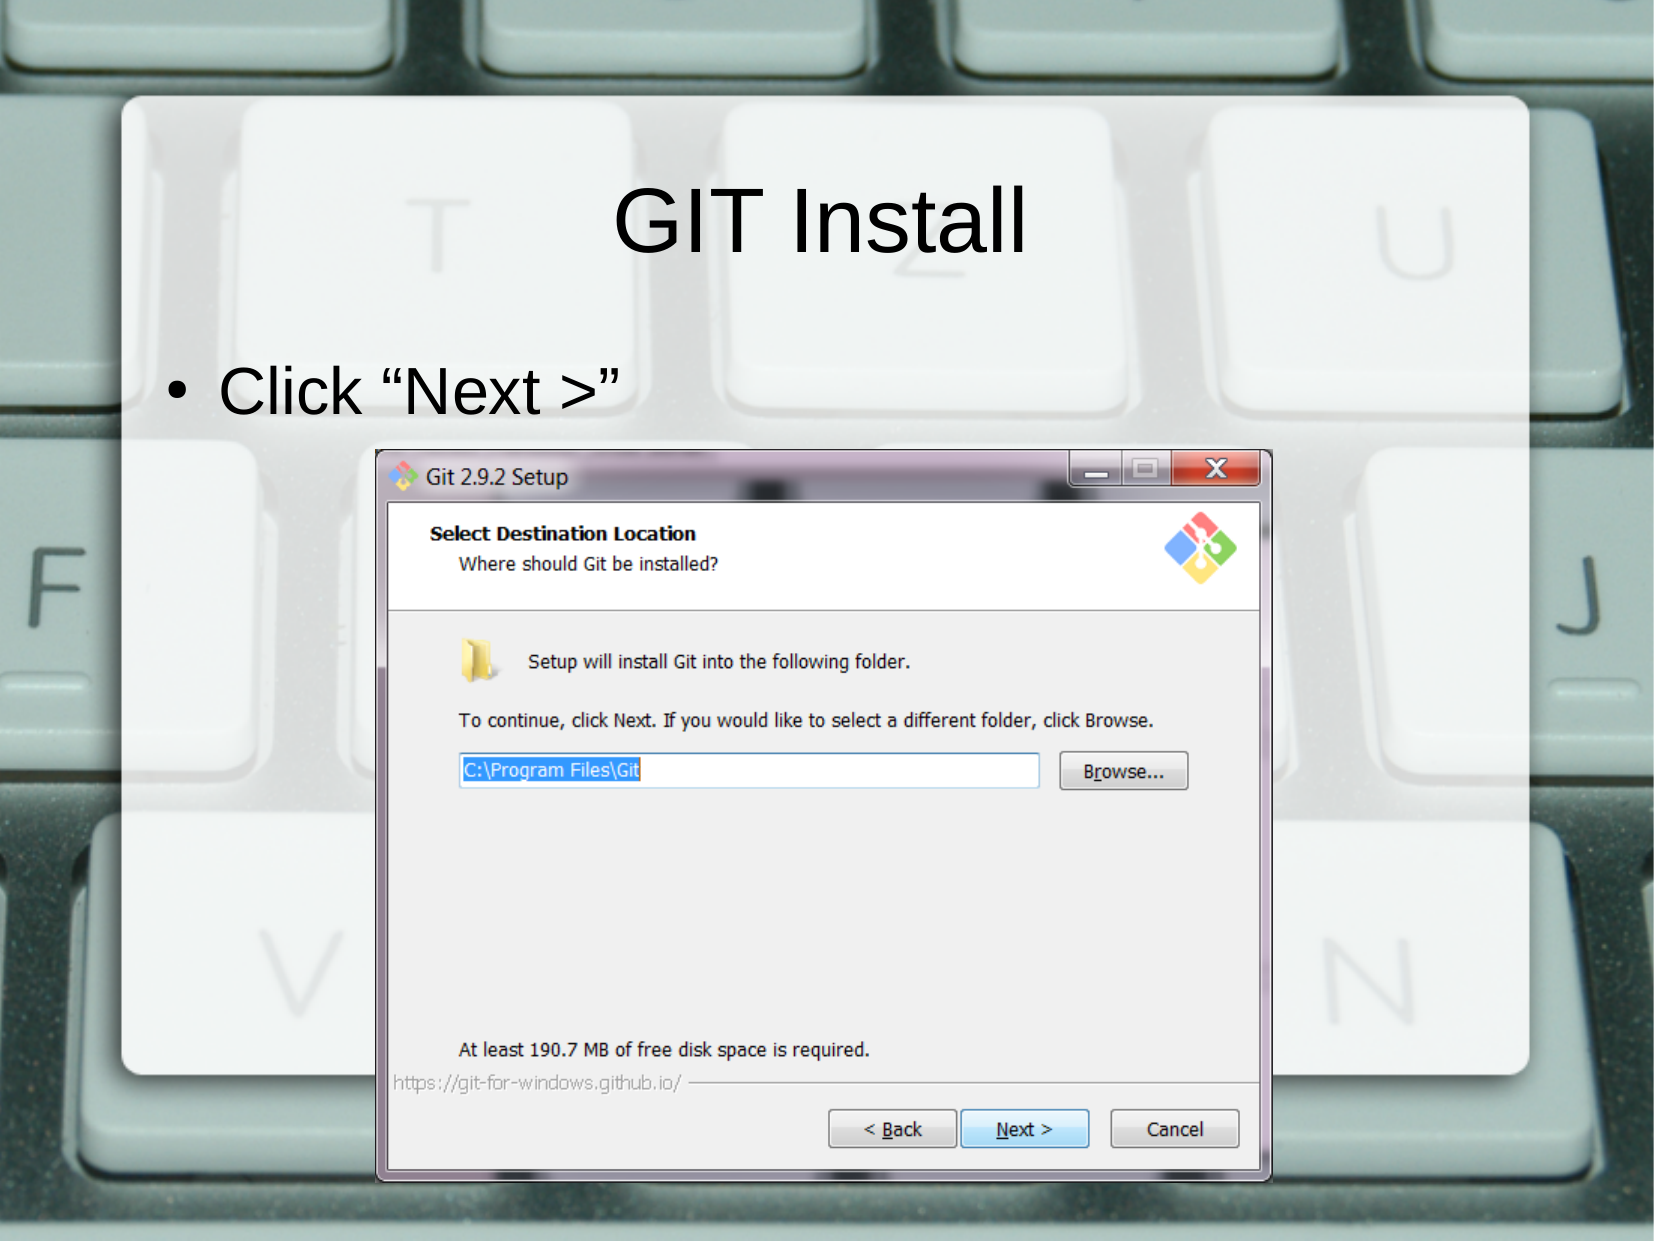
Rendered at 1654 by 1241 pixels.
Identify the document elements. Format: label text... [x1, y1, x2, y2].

picture [0, 0, 1654, 1241]
title GIT Install [135, 117, 1506, 325]
list Click “Next >” [147, 354, 1506, 1063]
